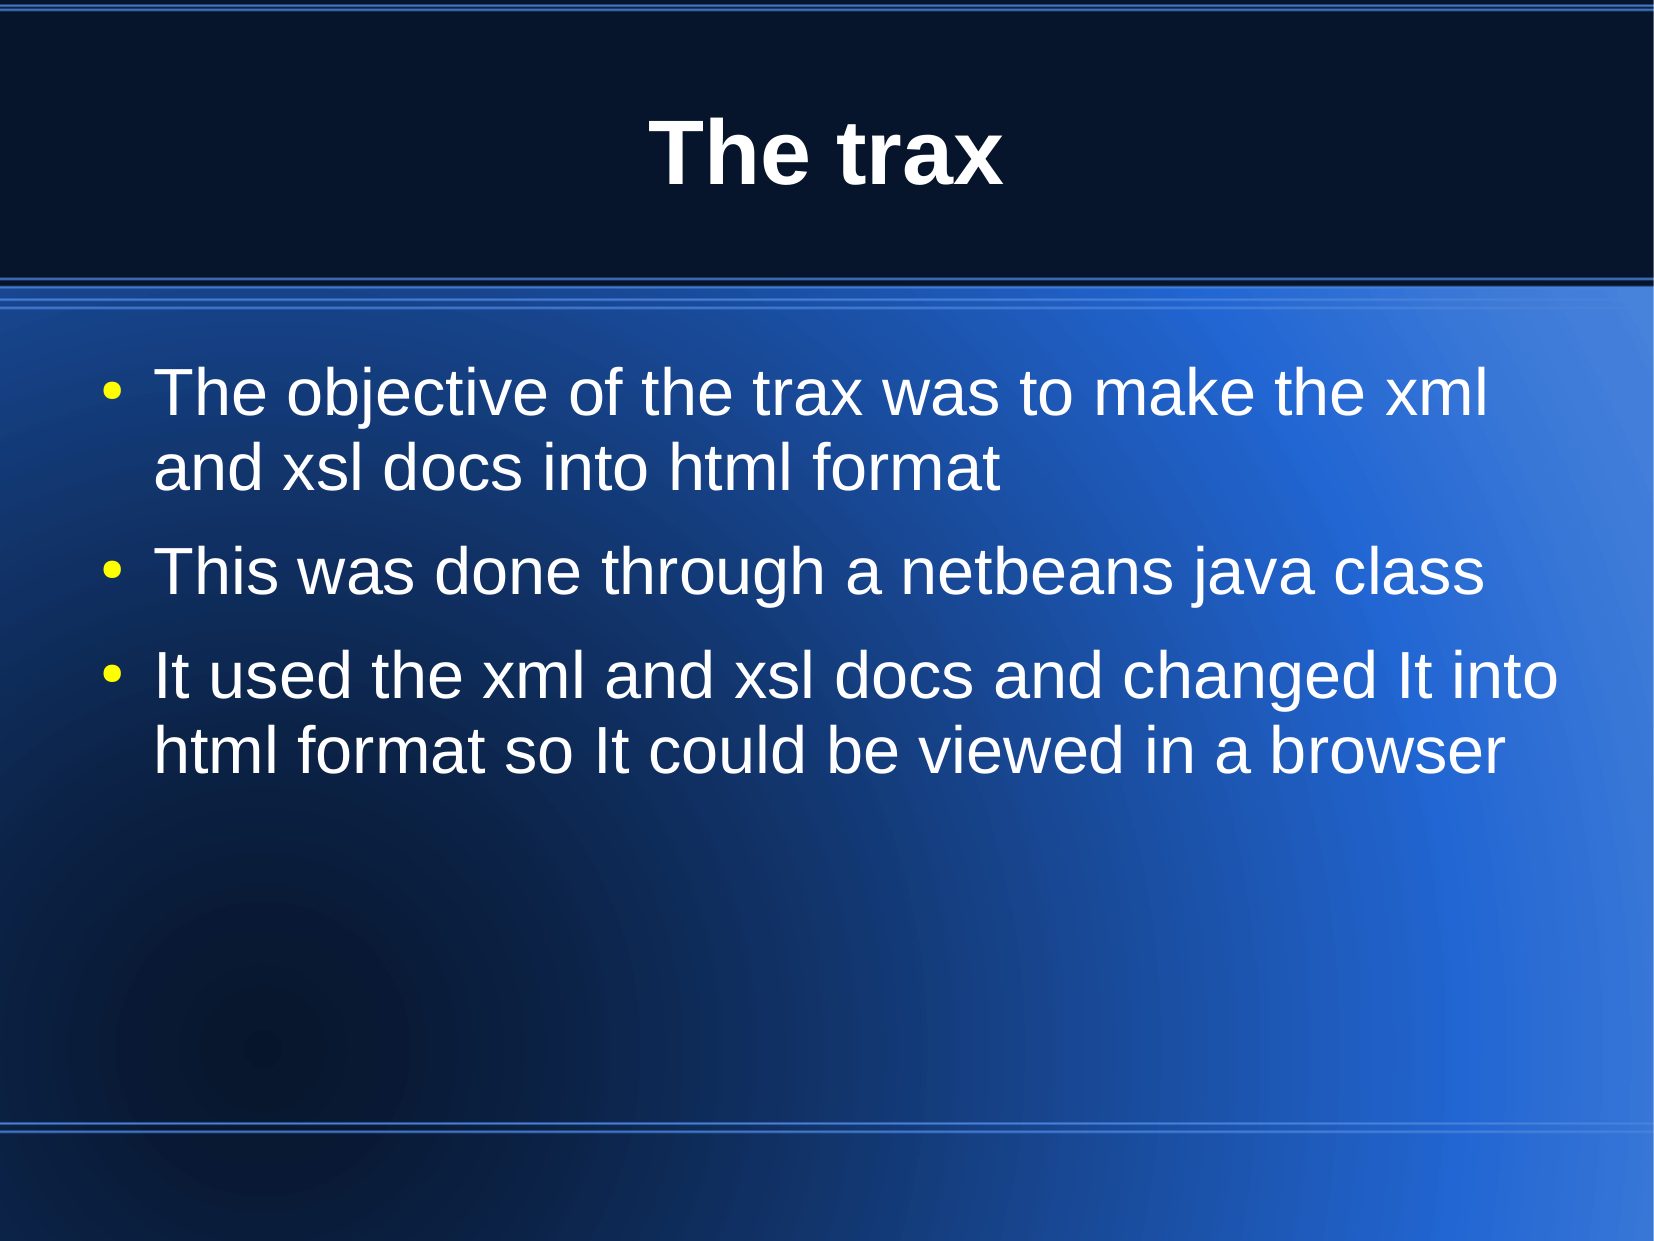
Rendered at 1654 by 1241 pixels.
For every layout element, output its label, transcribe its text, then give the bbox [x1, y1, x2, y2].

list The objective of the trax was to make the xml and xsl docs into html format This was done through a netbeans java class It used the xml and xsl docs and changed It into html format so It could be viewed in a browser [82, 355, 1571, 1058]
title The trax [82, 49, 1571, 257]
picture [0, 0, 1654, 1241]
